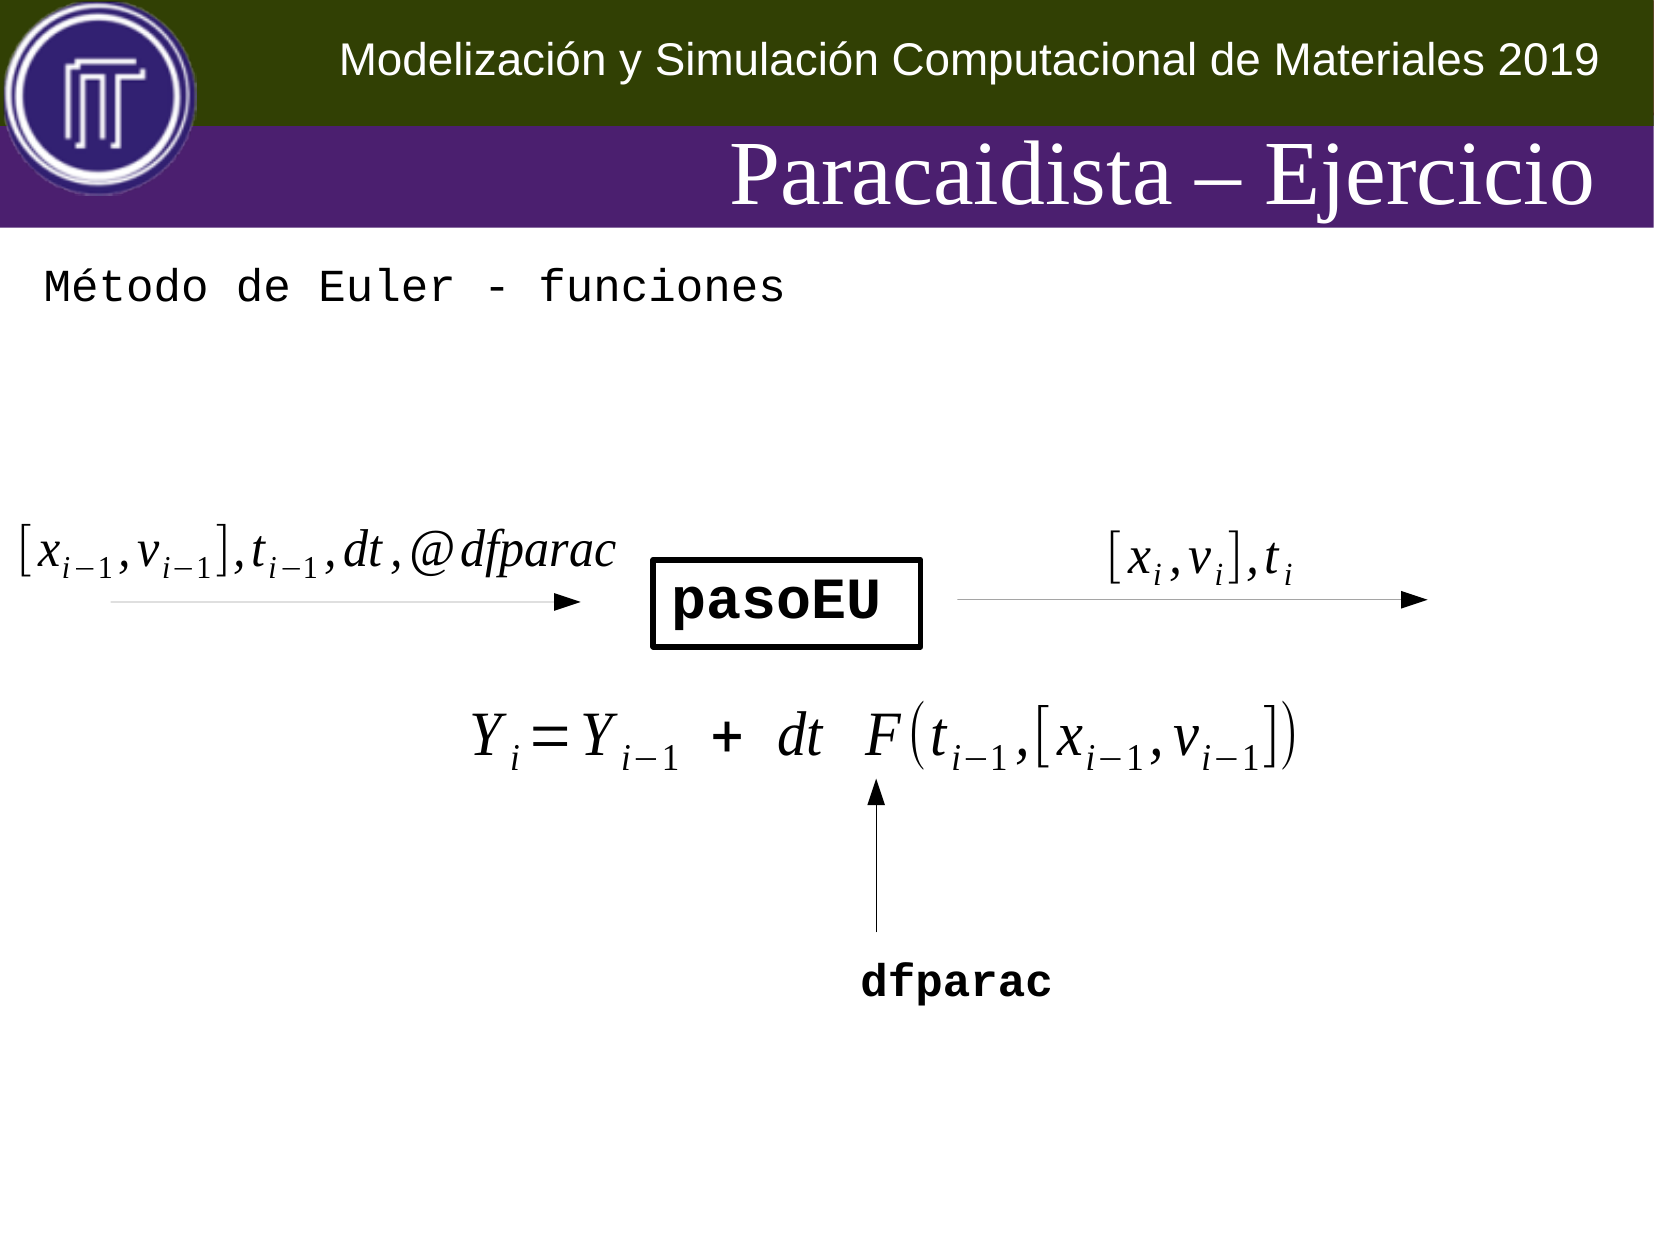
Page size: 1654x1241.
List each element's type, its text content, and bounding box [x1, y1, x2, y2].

text_box pasoEU [653, 559, 921, 647]
chart [1101, 525, 1299, 593]
chart [463, 697, 1306, 779]
text_box Método de Euler - funciones [28, 255, 910, 323]
chart [11, 518, 625, 586]
text_box dfparac [845, 951, 1113, 1019]
text_box Paracaidista – Ejercicio [715, 64, 1654, 283]
picture [2, 0, 197, 196]
